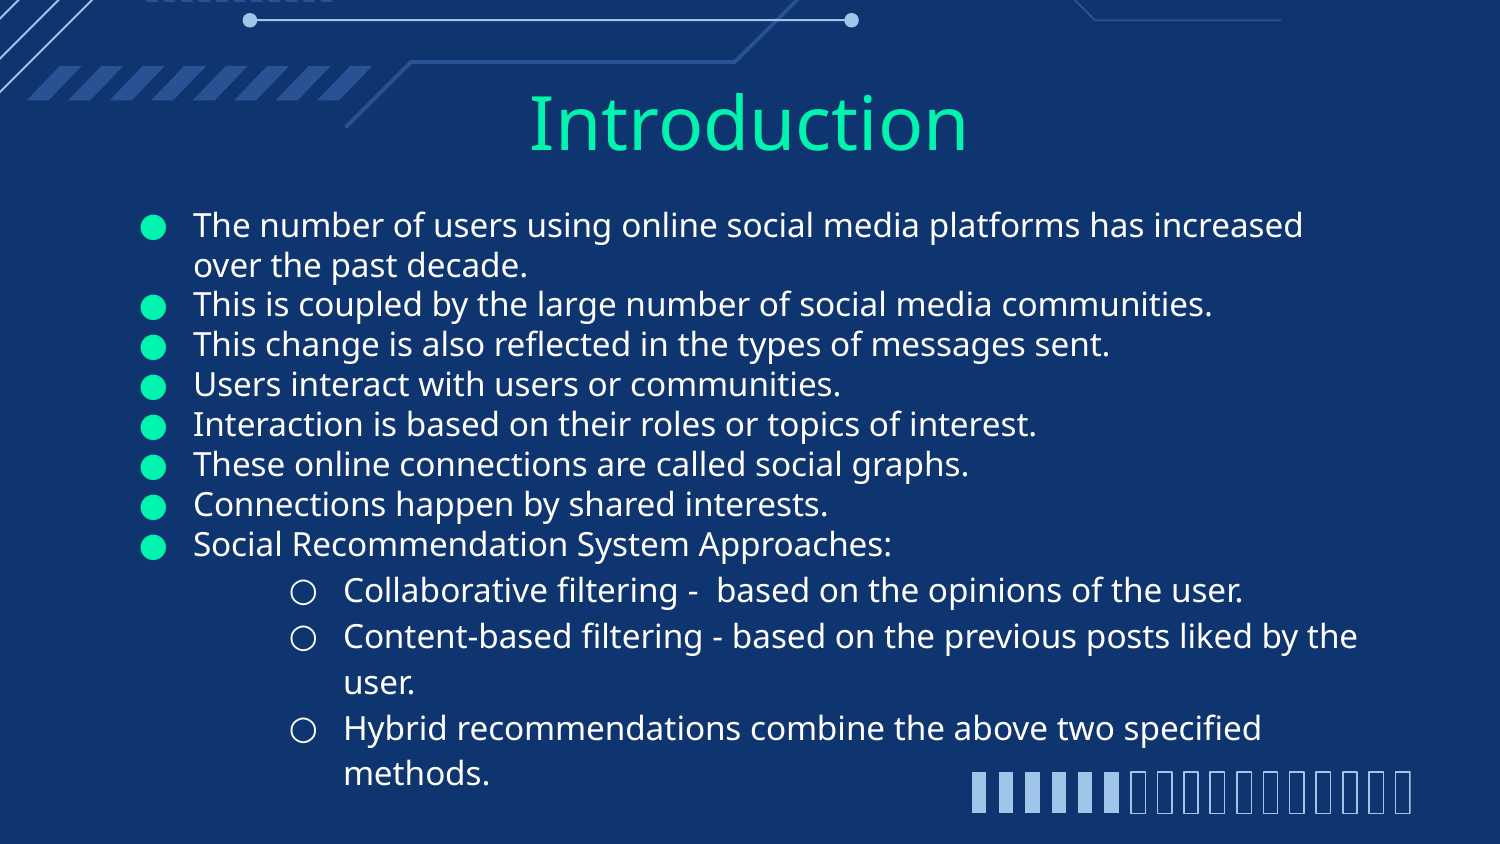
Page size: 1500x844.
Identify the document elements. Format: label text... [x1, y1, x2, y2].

title Introduction [118, 75, 1382, 156]
list The number of users using online social media platforms has increased over the past decade. This is coupled by the large number of social media communities. This change is also reflected in the types of messages sent. Users interact with users or communities. Interaction is based on their roles or topics of interest. These online connections are called social graphs. Connections happen by shared interests. Social Recommendation System Approaches: Collaborative filtering - based on the opinions of the user. Content-based filtering - based on the previous posts liked by the user. Hybrid recommendations combine the above two specified methods. [118, 203, 1382, 750]
